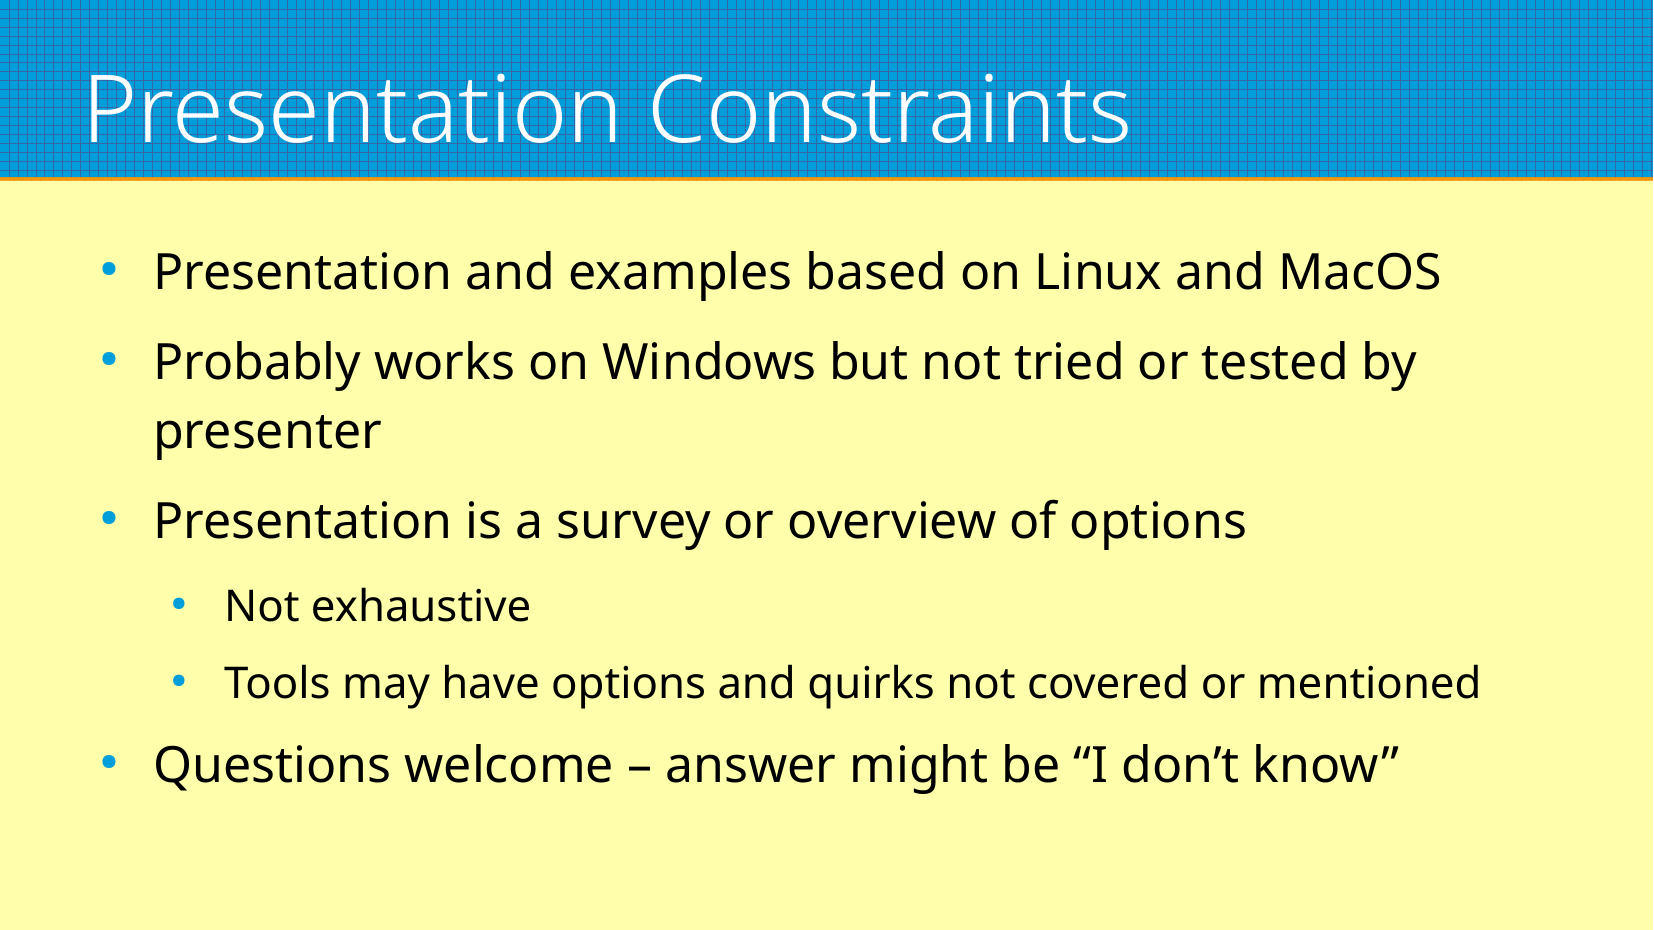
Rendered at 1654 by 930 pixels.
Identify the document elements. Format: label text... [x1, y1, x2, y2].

list Presentation and examples based on Linux and MacOS Probably works on Windows but not tried or tested by presenter Presentation is a survey or overview of options Not exhaustive Tools may have options and quirks not covered or mentioned Questions welcome – answer might be “I don’t know” [82, 236, 1562, 810]
title Presentation Constraints [82, 14, 1571, 171]
